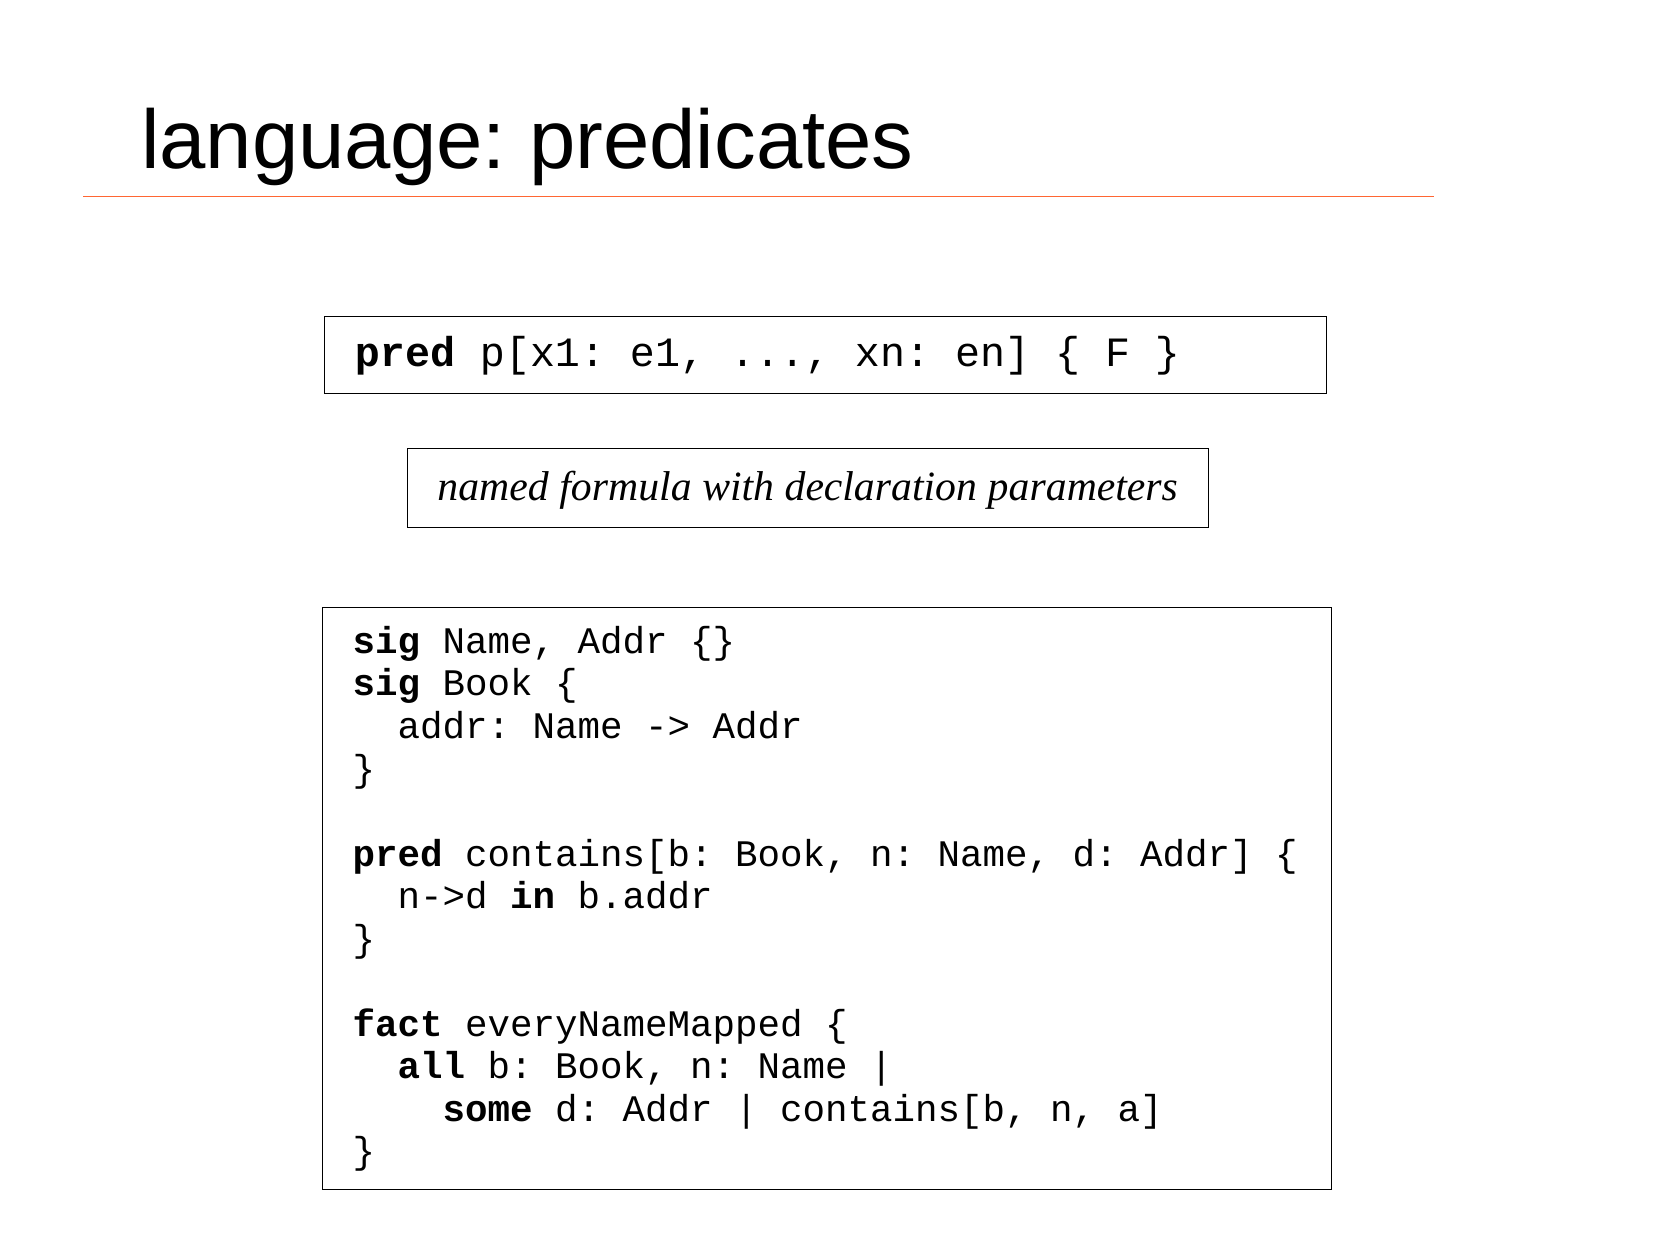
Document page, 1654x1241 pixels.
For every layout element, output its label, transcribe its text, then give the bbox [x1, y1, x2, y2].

text_box named formula with declaration parameters [407, 448, 1209, 528]
title language: predicates [141, 86, 1604, 193]
text_box pred p[x1: e1, ..., xn: en] { F } [324, 316, 1327, 393]
text_box sig Name, Addr {} sig Book { addr: Name -> Addr } pred contains[b: Book, n: Name, d: Addr] { n->d in b.addr } fact everyNameMapped { all b: Book, n: Name | some d: Addr | contains[b, n, a] } [322, 607, 1332, 1161]
